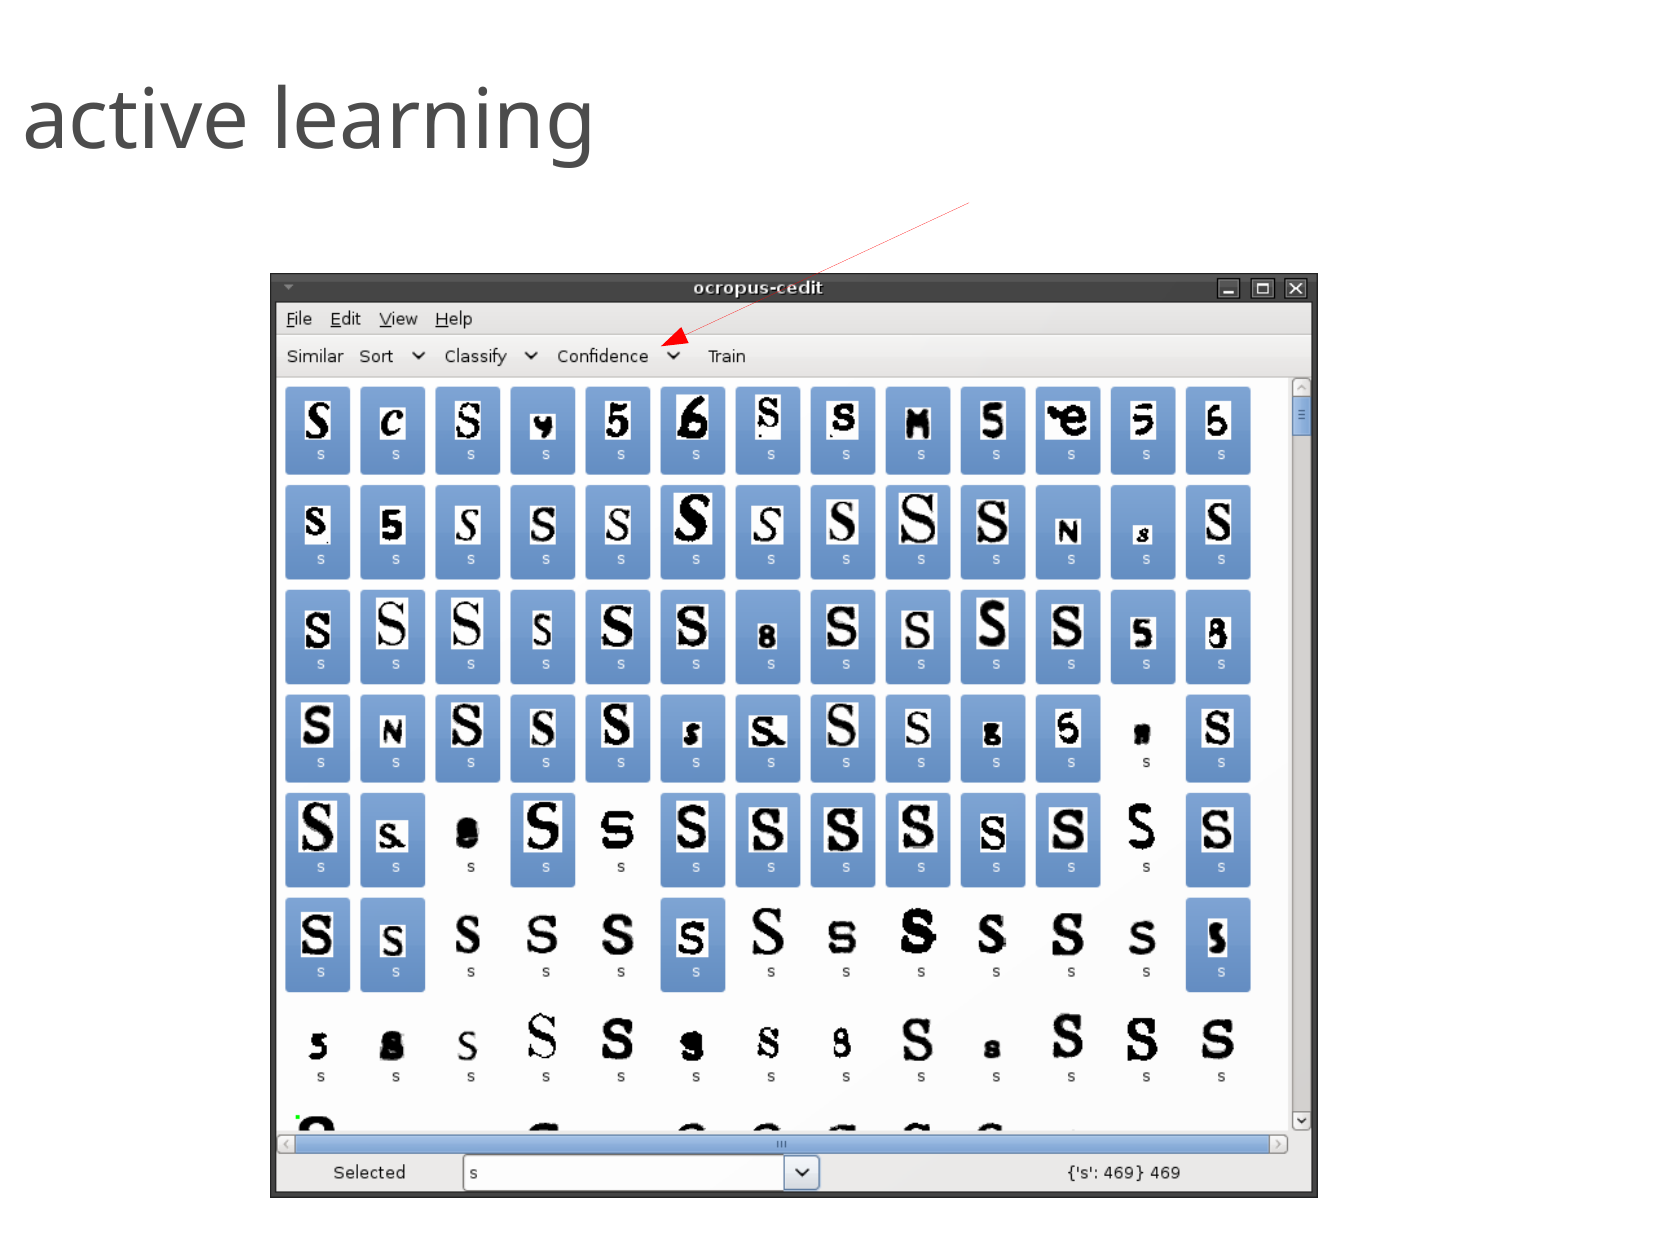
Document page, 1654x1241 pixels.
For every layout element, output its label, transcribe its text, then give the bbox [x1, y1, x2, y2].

picture [270, 273, 1318, 1198]
title active learning [22, 26, 1654, 205]
